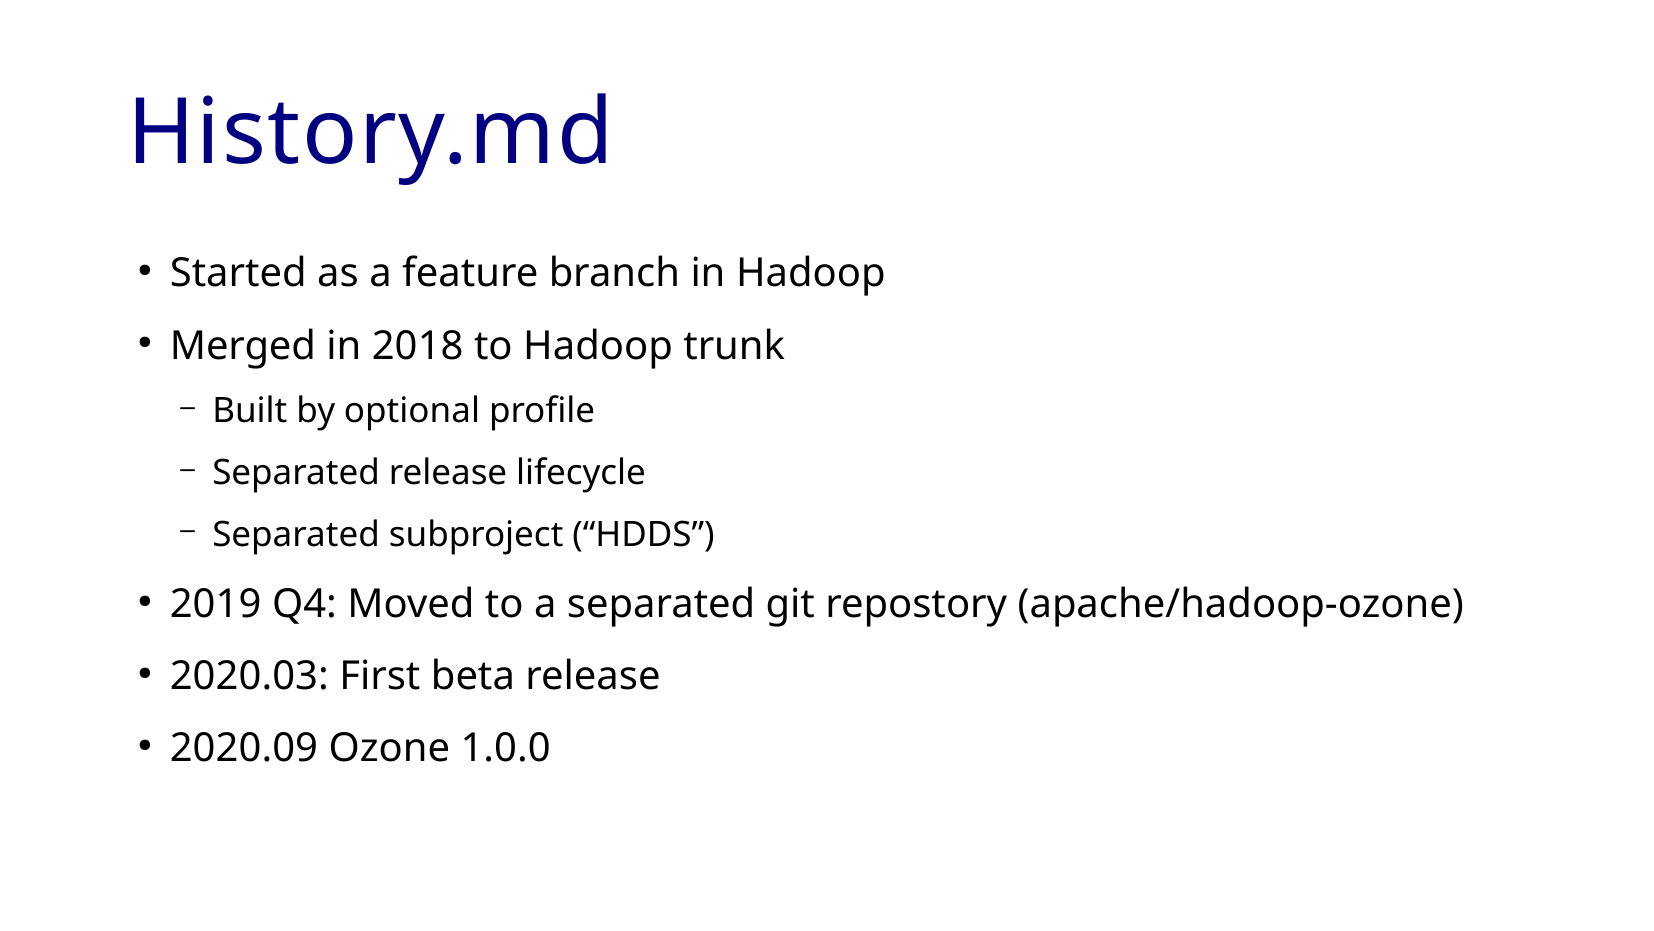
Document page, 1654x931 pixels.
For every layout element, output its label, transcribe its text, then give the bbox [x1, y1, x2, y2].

list Started as a feature branch in Hadoop Merged in 2018 to Hadoop trunk Built by optional profile Separated release lifecycle Separated subproject (“HDDS”) 2019 Q4: Moved to a separated git repostory (apache/hadoop-ozone) 2020.03: First beta release 2020.09 Ozone 1.0.0 [127, 244, 1527, 784]
title History.md [127, 69, 1654, 187]
